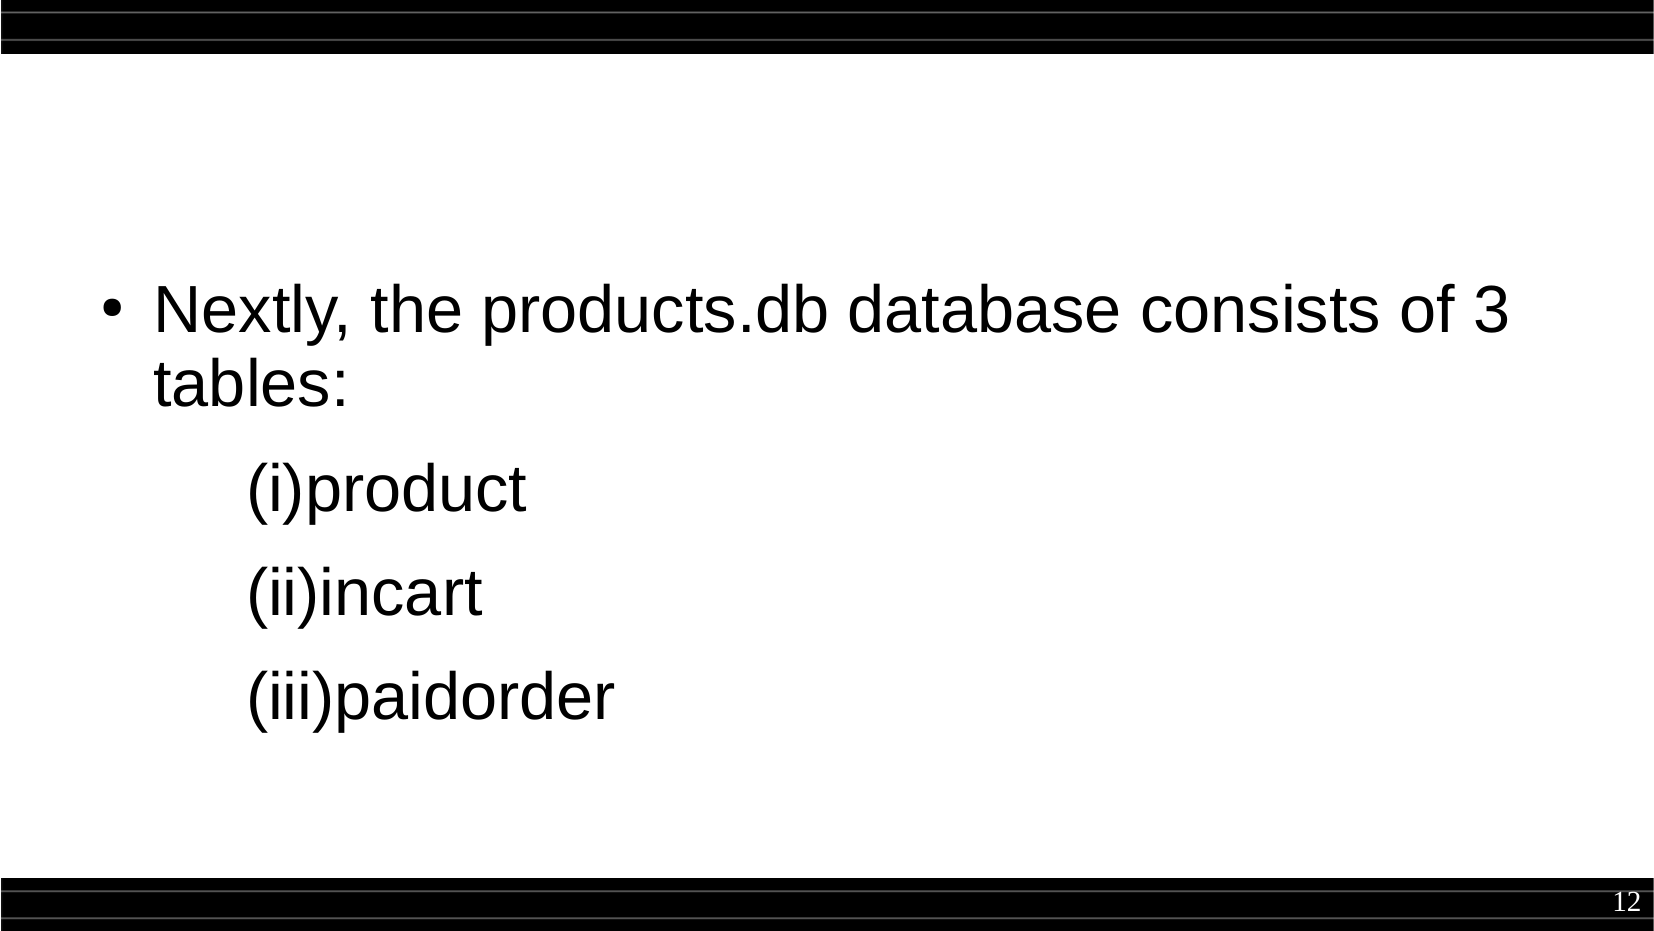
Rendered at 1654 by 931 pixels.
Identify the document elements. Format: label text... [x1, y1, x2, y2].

picture [1, 878, 1654, 931]
list Nextly, the products.db database consists of 3 tables: (i)product (ii)incart (iii)paidorder [82, 271, 1571, 758]
picture [1, 0, 1654, 54]
